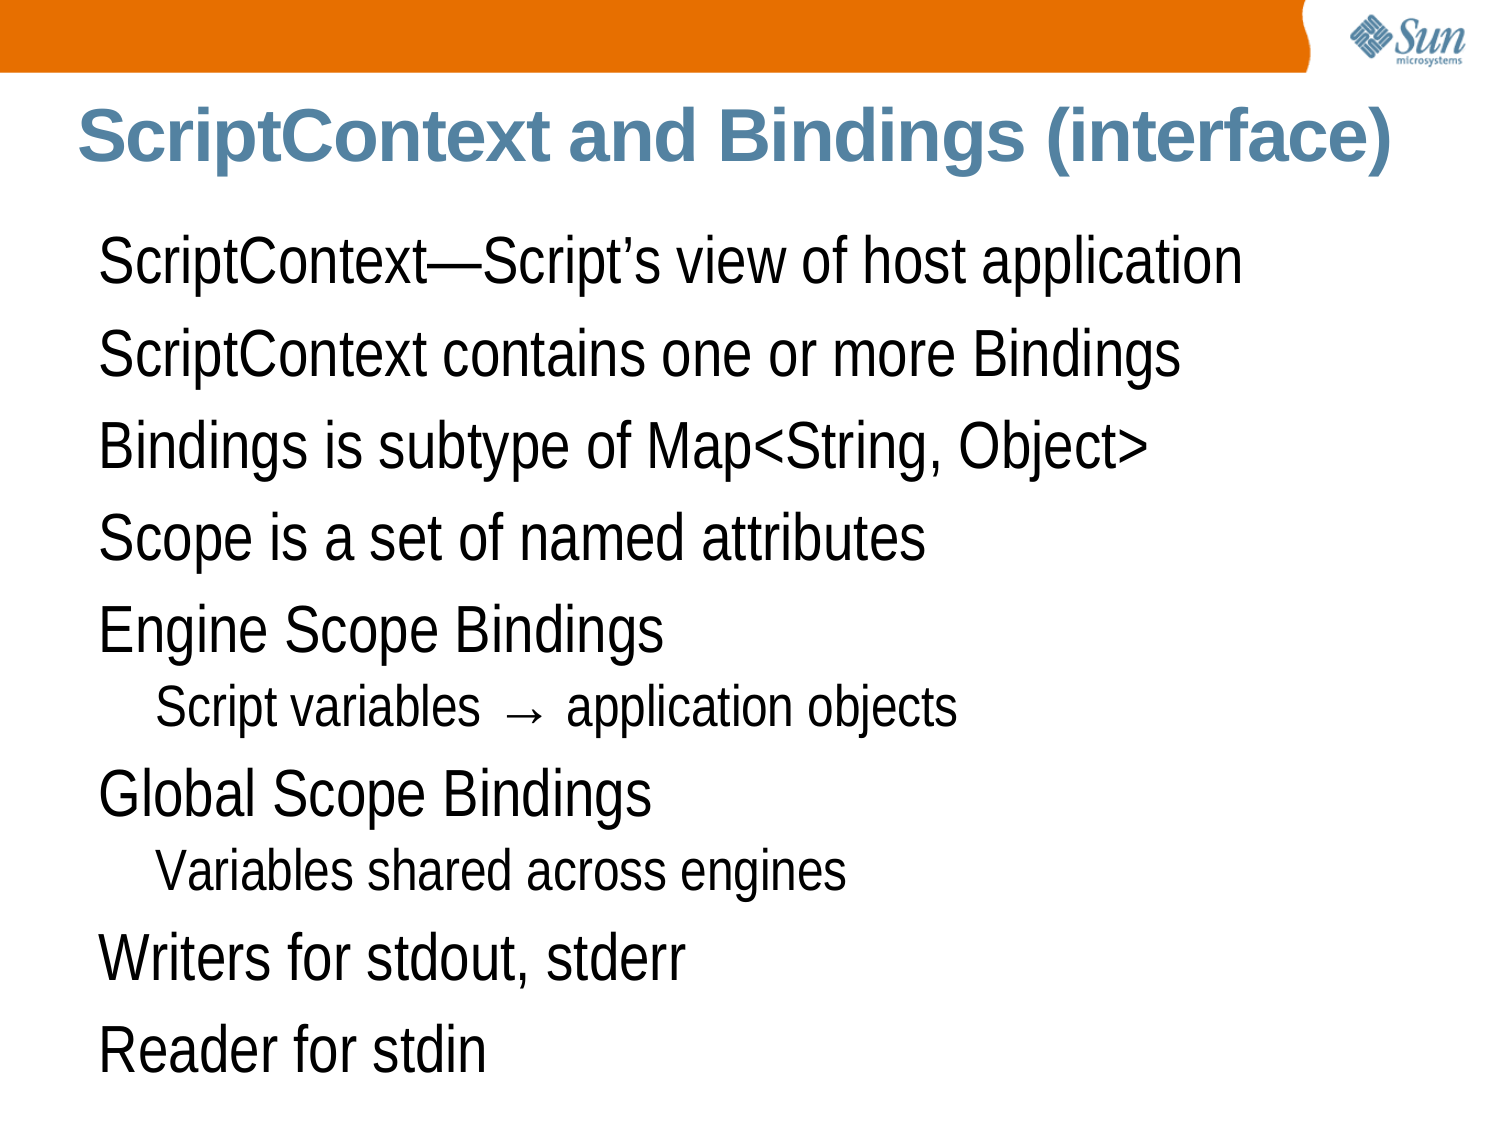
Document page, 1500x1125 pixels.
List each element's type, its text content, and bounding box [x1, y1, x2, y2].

picture [0, 0, 1500, 75]
list ScriptContext—Script’s view of host application ScriptContext contains one or more Bindings Bindings is subtype of Map<String, Object> Scope is a set of named attributes Engine Scope Bindings Script variables → application objects Global Scope Bindings Variables shared across engines Writers for stdout, stderr Reader for stdin [79, 231, 1430, 1088]
title ScriptContext and Bindings (interface) [77, 100, 1440, 206]
